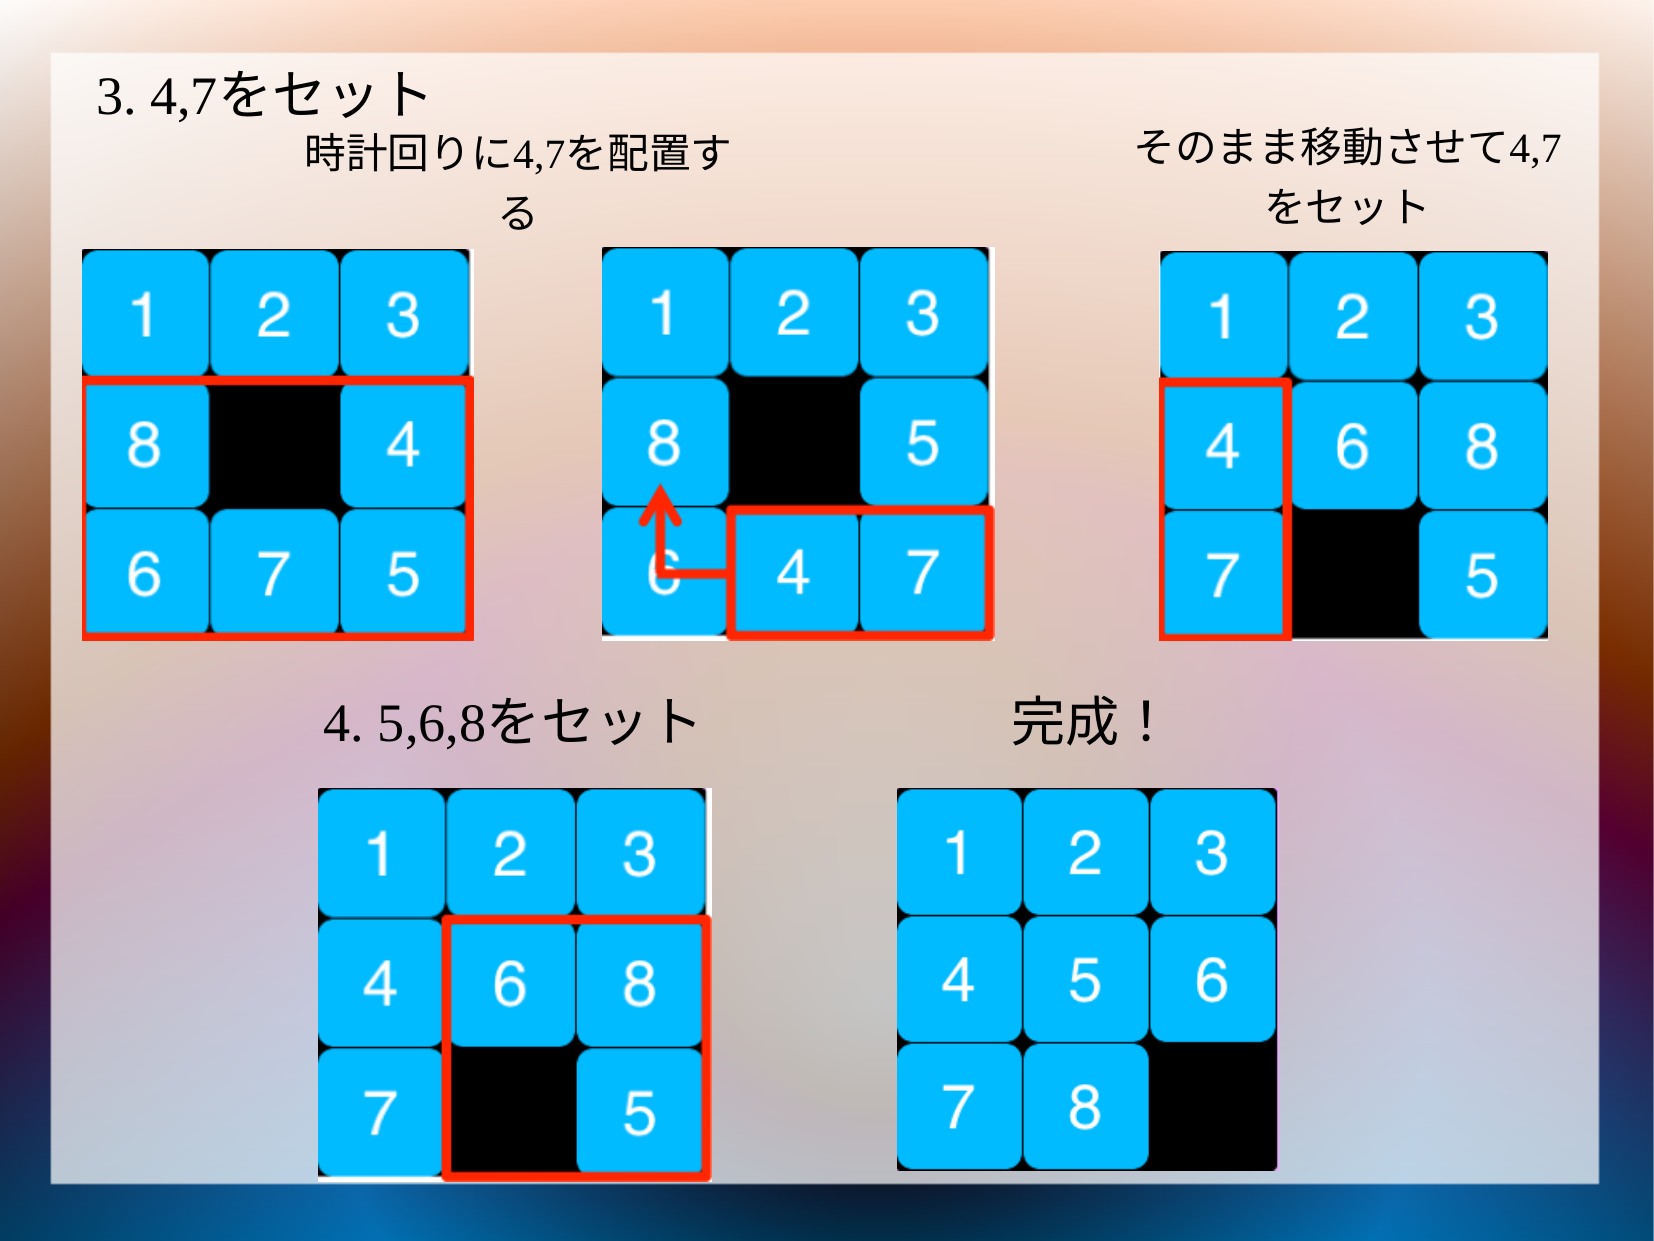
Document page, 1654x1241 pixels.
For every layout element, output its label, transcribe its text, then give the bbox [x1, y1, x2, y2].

text_box 完成！ [885, 661, 1300, 774]
text_box そのまま移動させて4,7をセット [1124, 118, 1571, 230]
picture [0, 0, 1654, 1241]
text_box 時計回りに4,7を配置する [295, 124, 742, 237]
text_box 4. 5,6,8をセット [307, 661, 721, 774]
text_box 3. 4,7をセット [59, 35, 473, 148]
